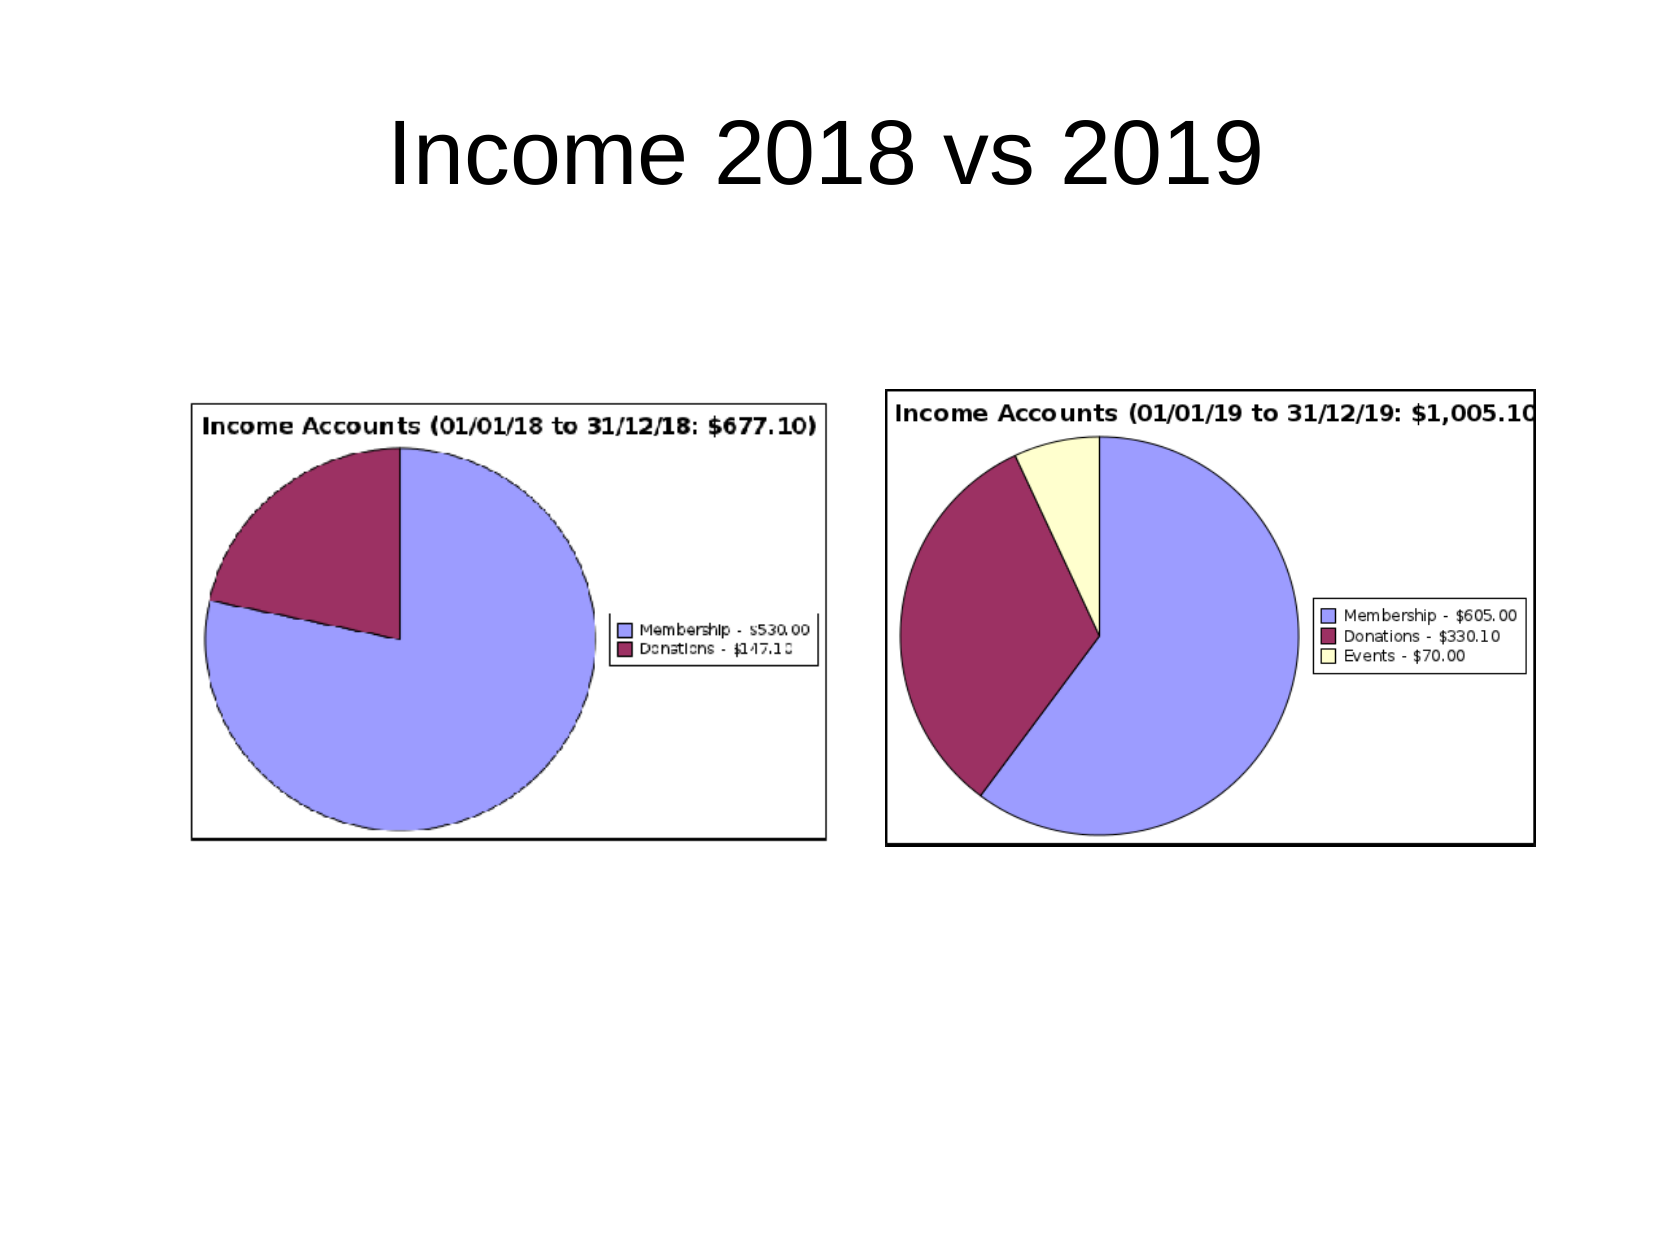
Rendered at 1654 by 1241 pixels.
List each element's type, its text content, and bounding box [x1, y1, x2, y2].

title Income 2018 vs 2019 [82, 49, 1571, 257]
chart [838, 342, 1654, 934]
picture [153, 366, 1099, 1241]
